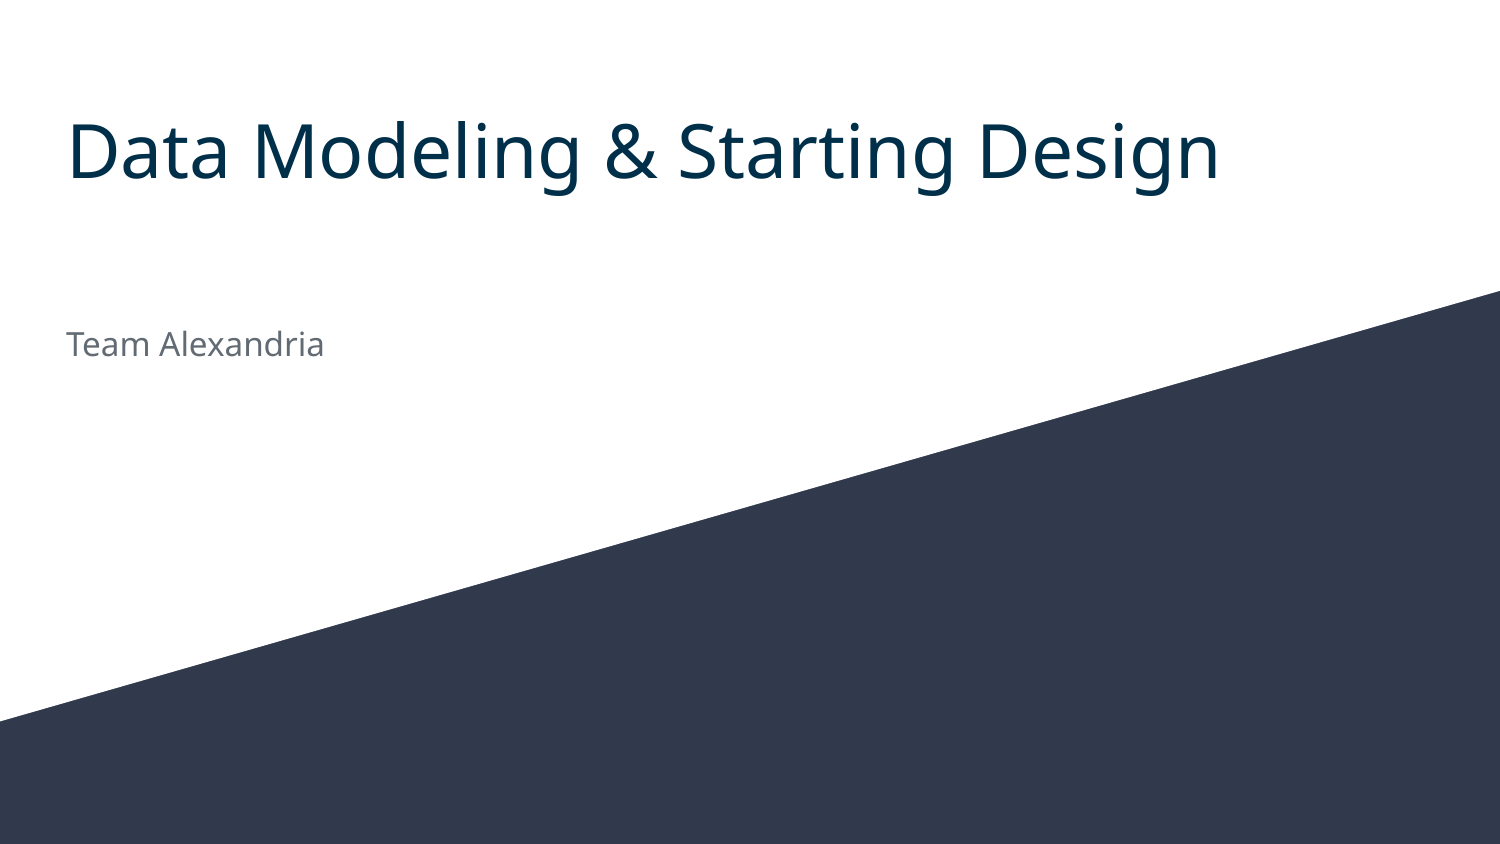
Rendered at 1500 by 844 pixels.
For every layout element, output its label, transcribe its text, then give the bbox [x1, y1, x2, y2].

title Data Modeling & Starting Design [51, 88, 1449, 299]
subtitle Team Alexandria [51, 308, 748, 430]
